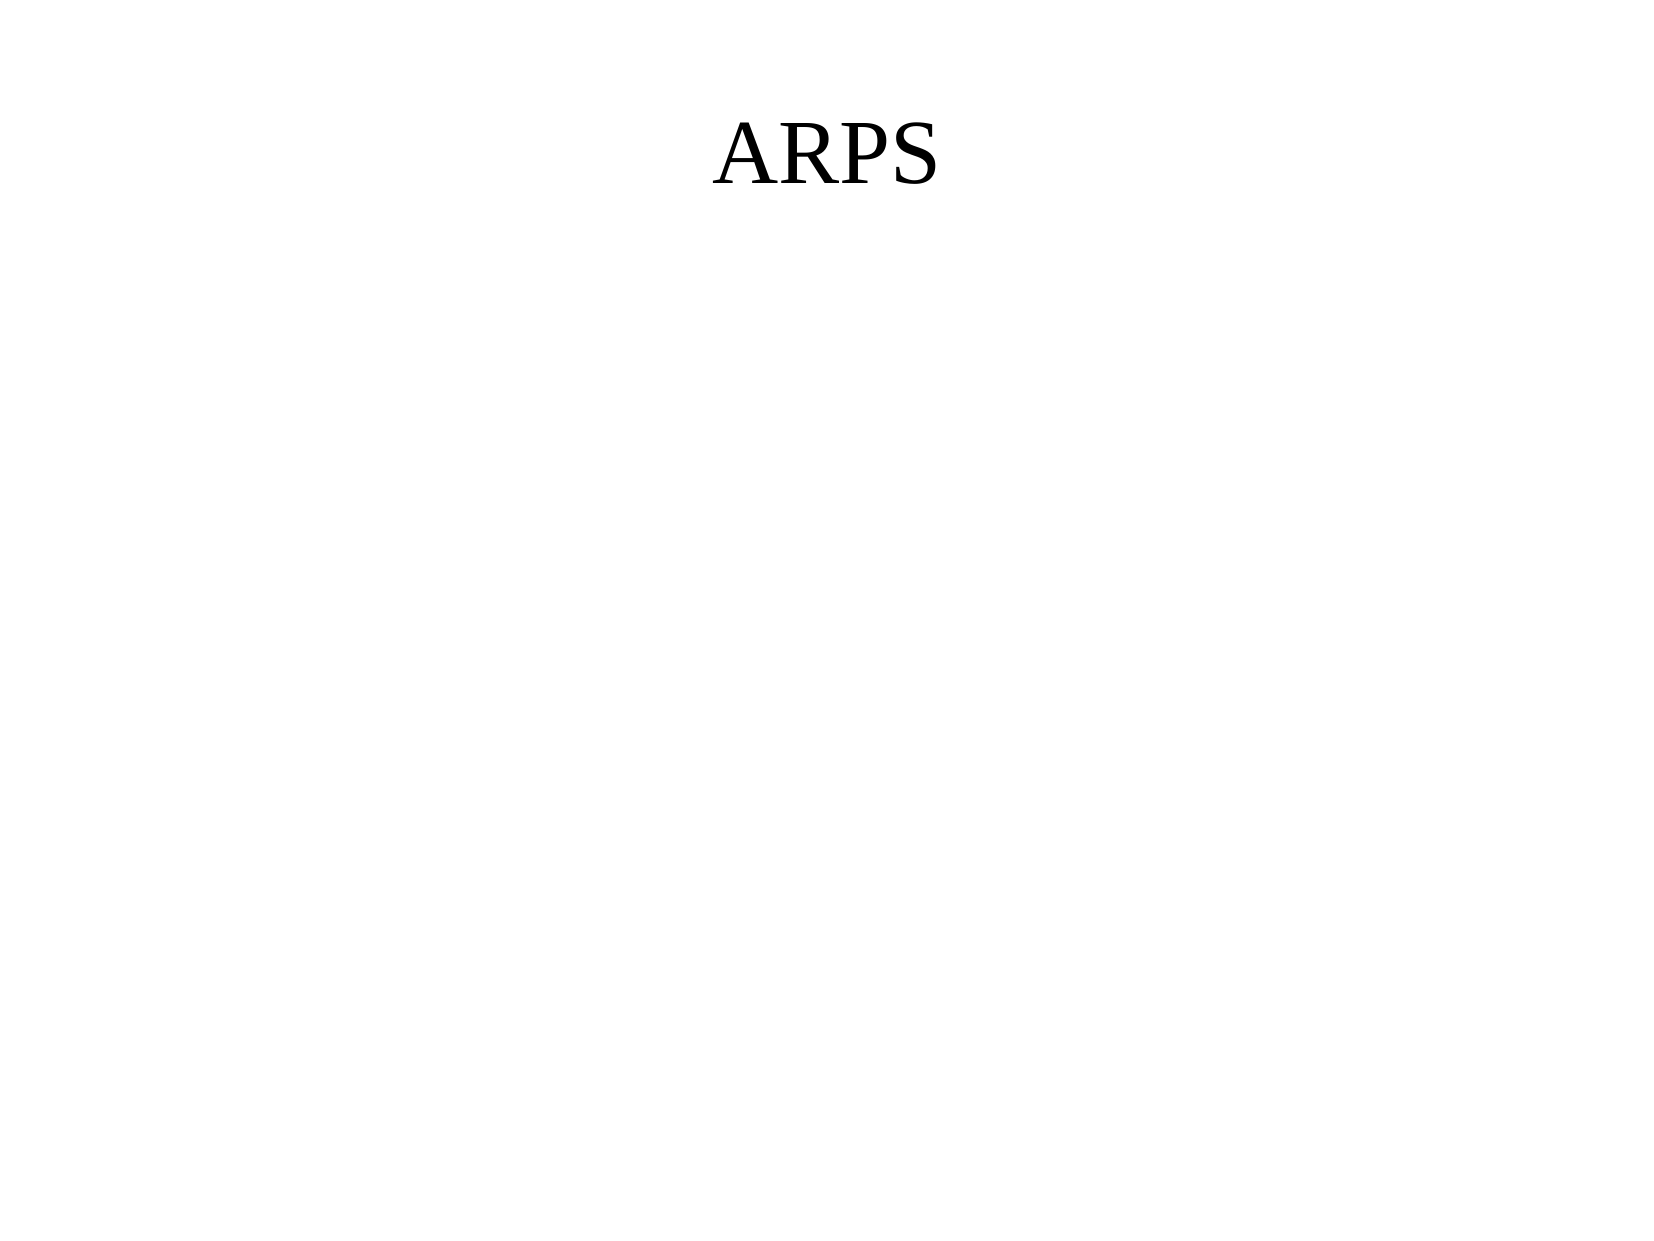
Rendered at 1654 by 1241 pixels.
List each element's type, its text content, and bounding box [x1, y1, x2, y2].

title ARPS [82, 49, 1571, 257]
